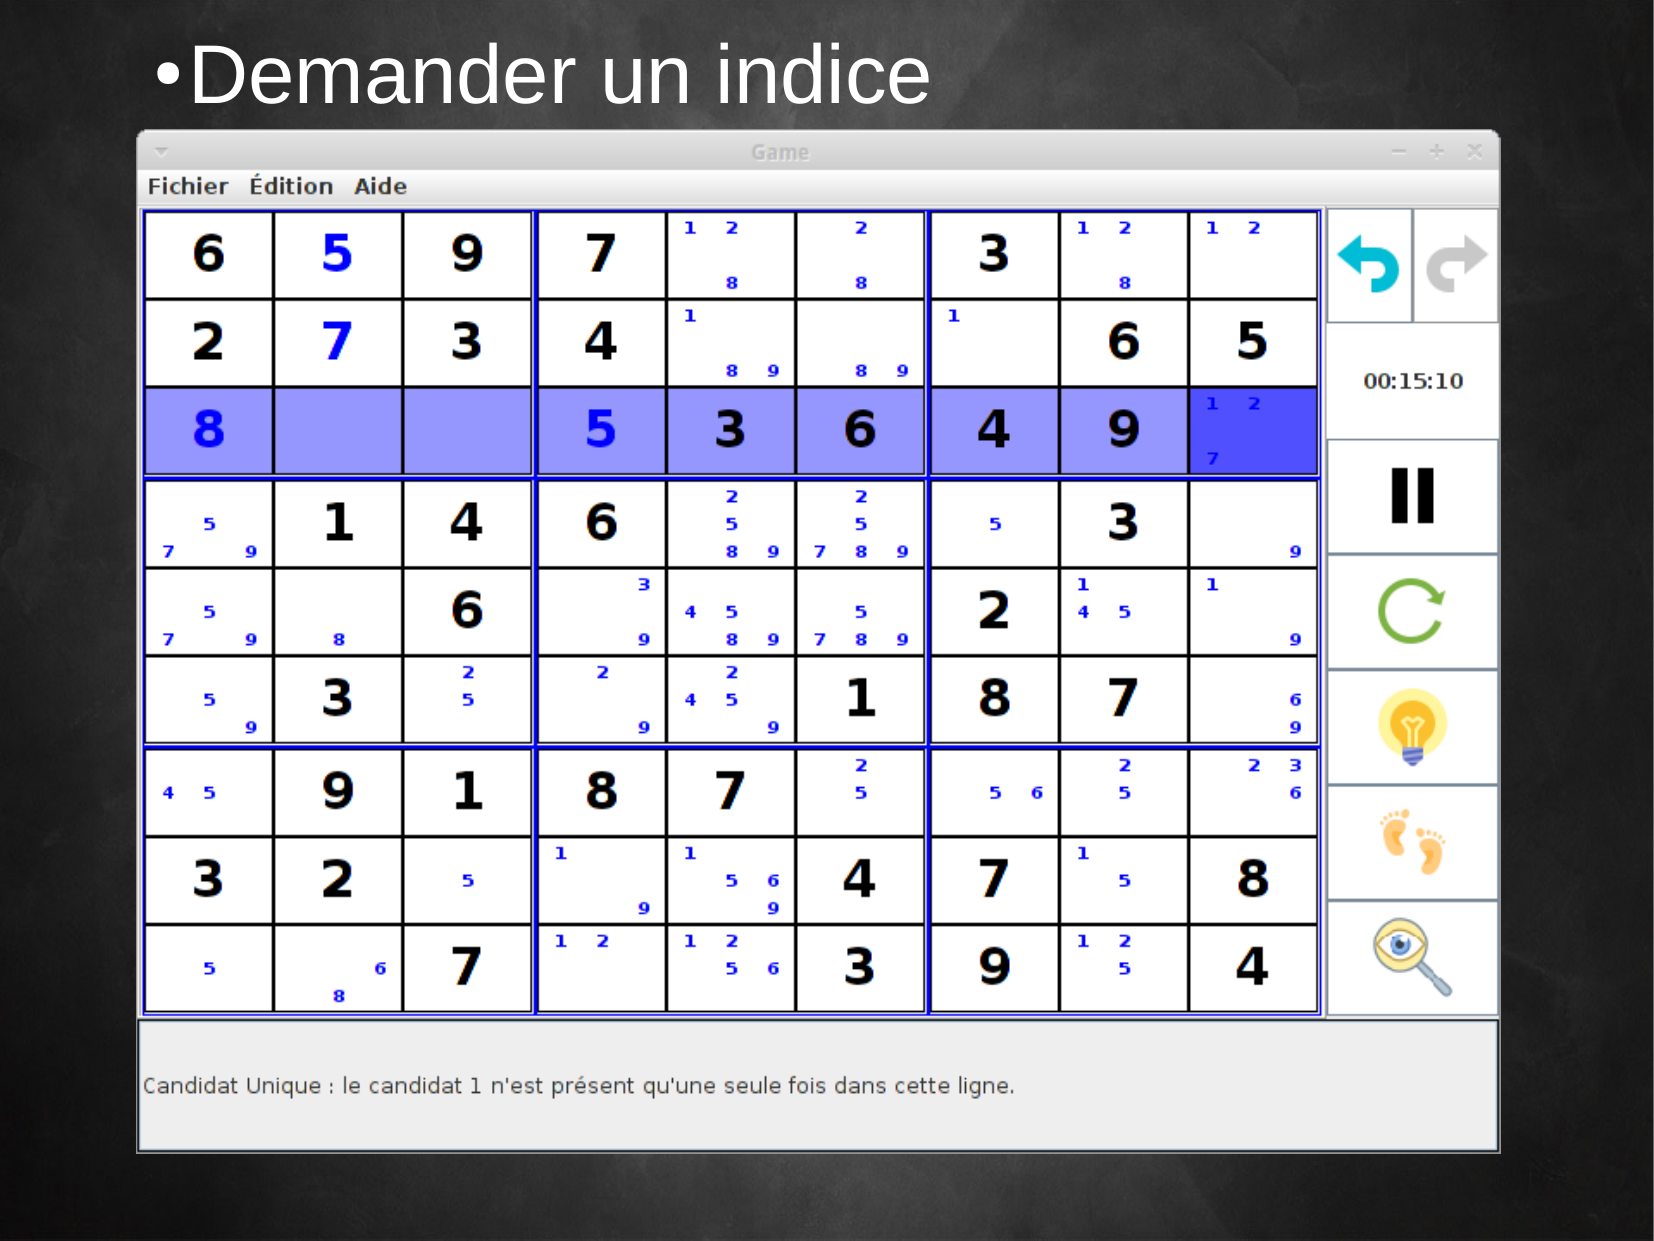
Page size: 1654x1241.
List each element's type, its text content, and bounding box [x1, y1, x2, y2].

picture [0, 0, 1654, 1241]
title Demander un indice [118, 0, 969, 163]
